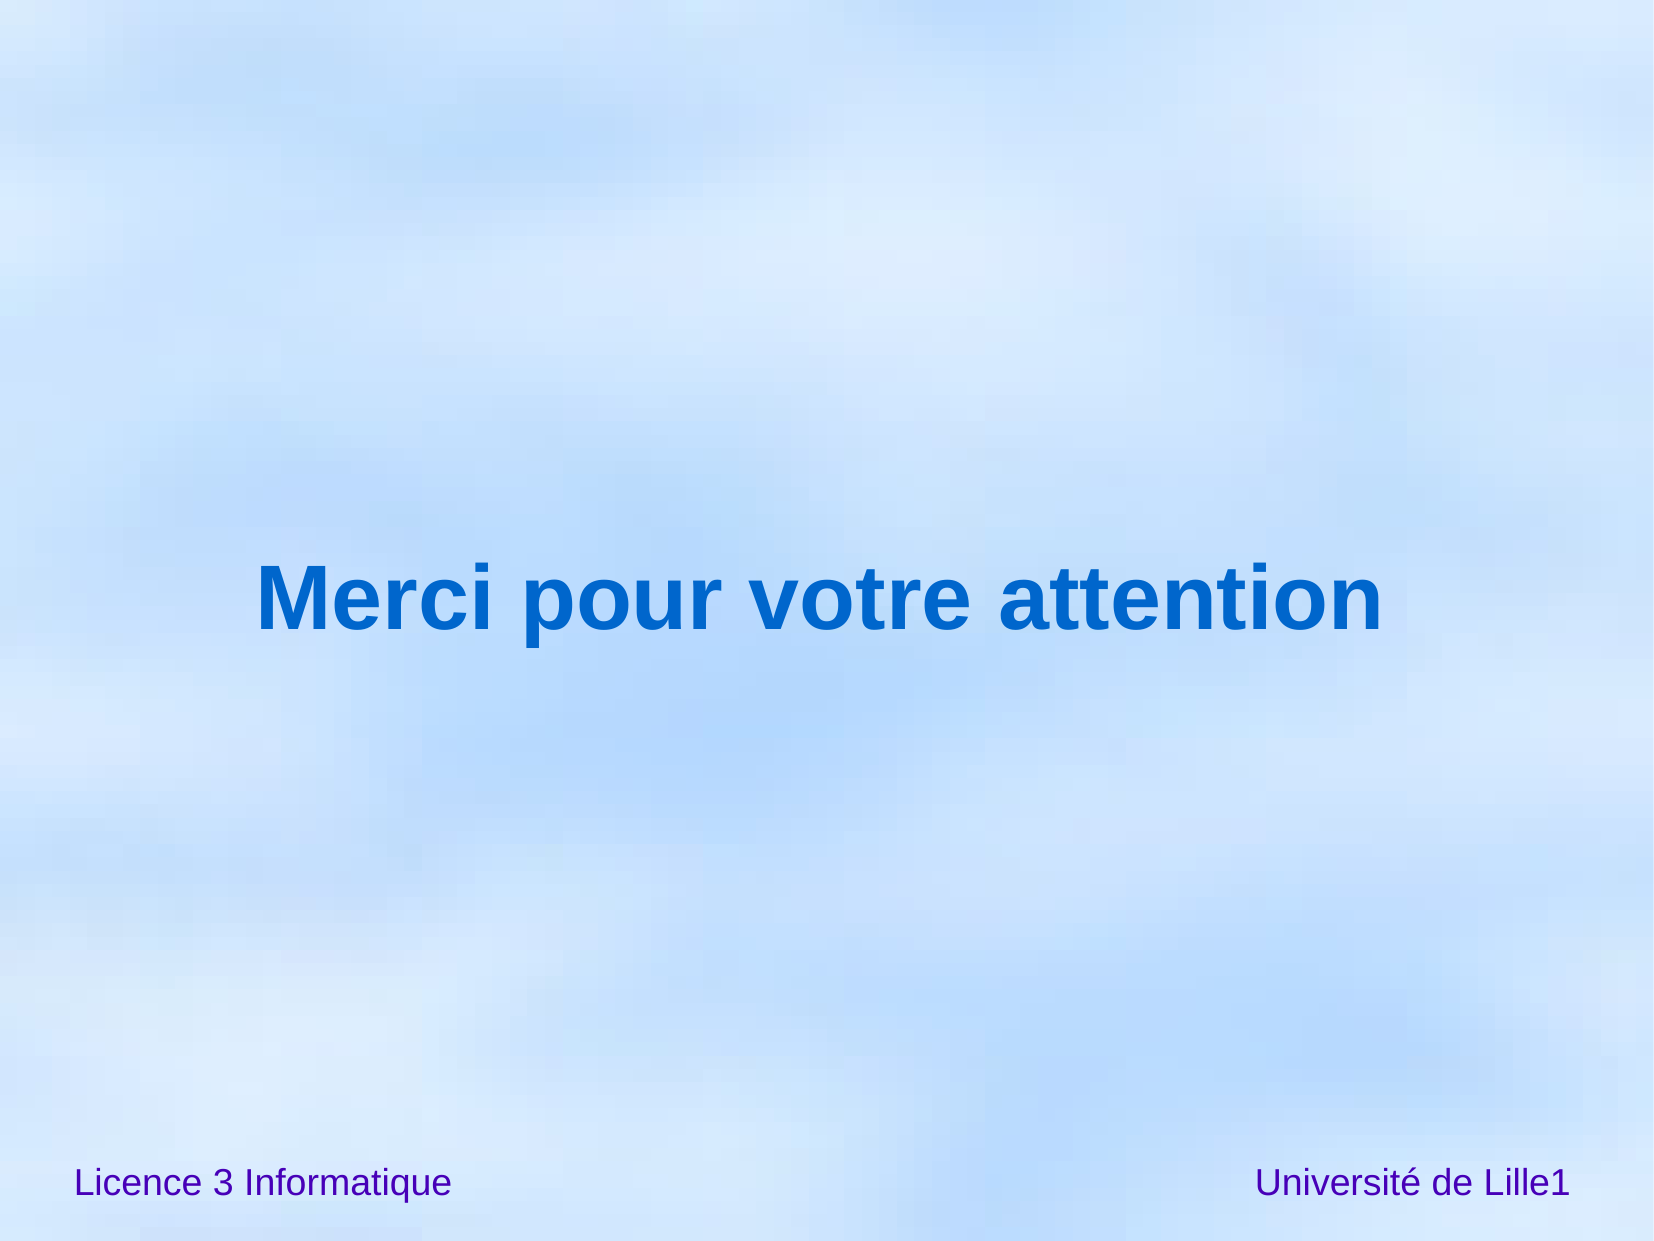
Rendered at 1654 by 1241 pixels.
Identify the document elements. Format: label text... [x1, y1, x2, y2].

title Merci pour votre attention [76, 501, 1565, 695]
text_box Licence 3 Informatique Université de Lille1 [59, 1153, 1625, 1211]
picture [0, 0, 1654, 1241]
